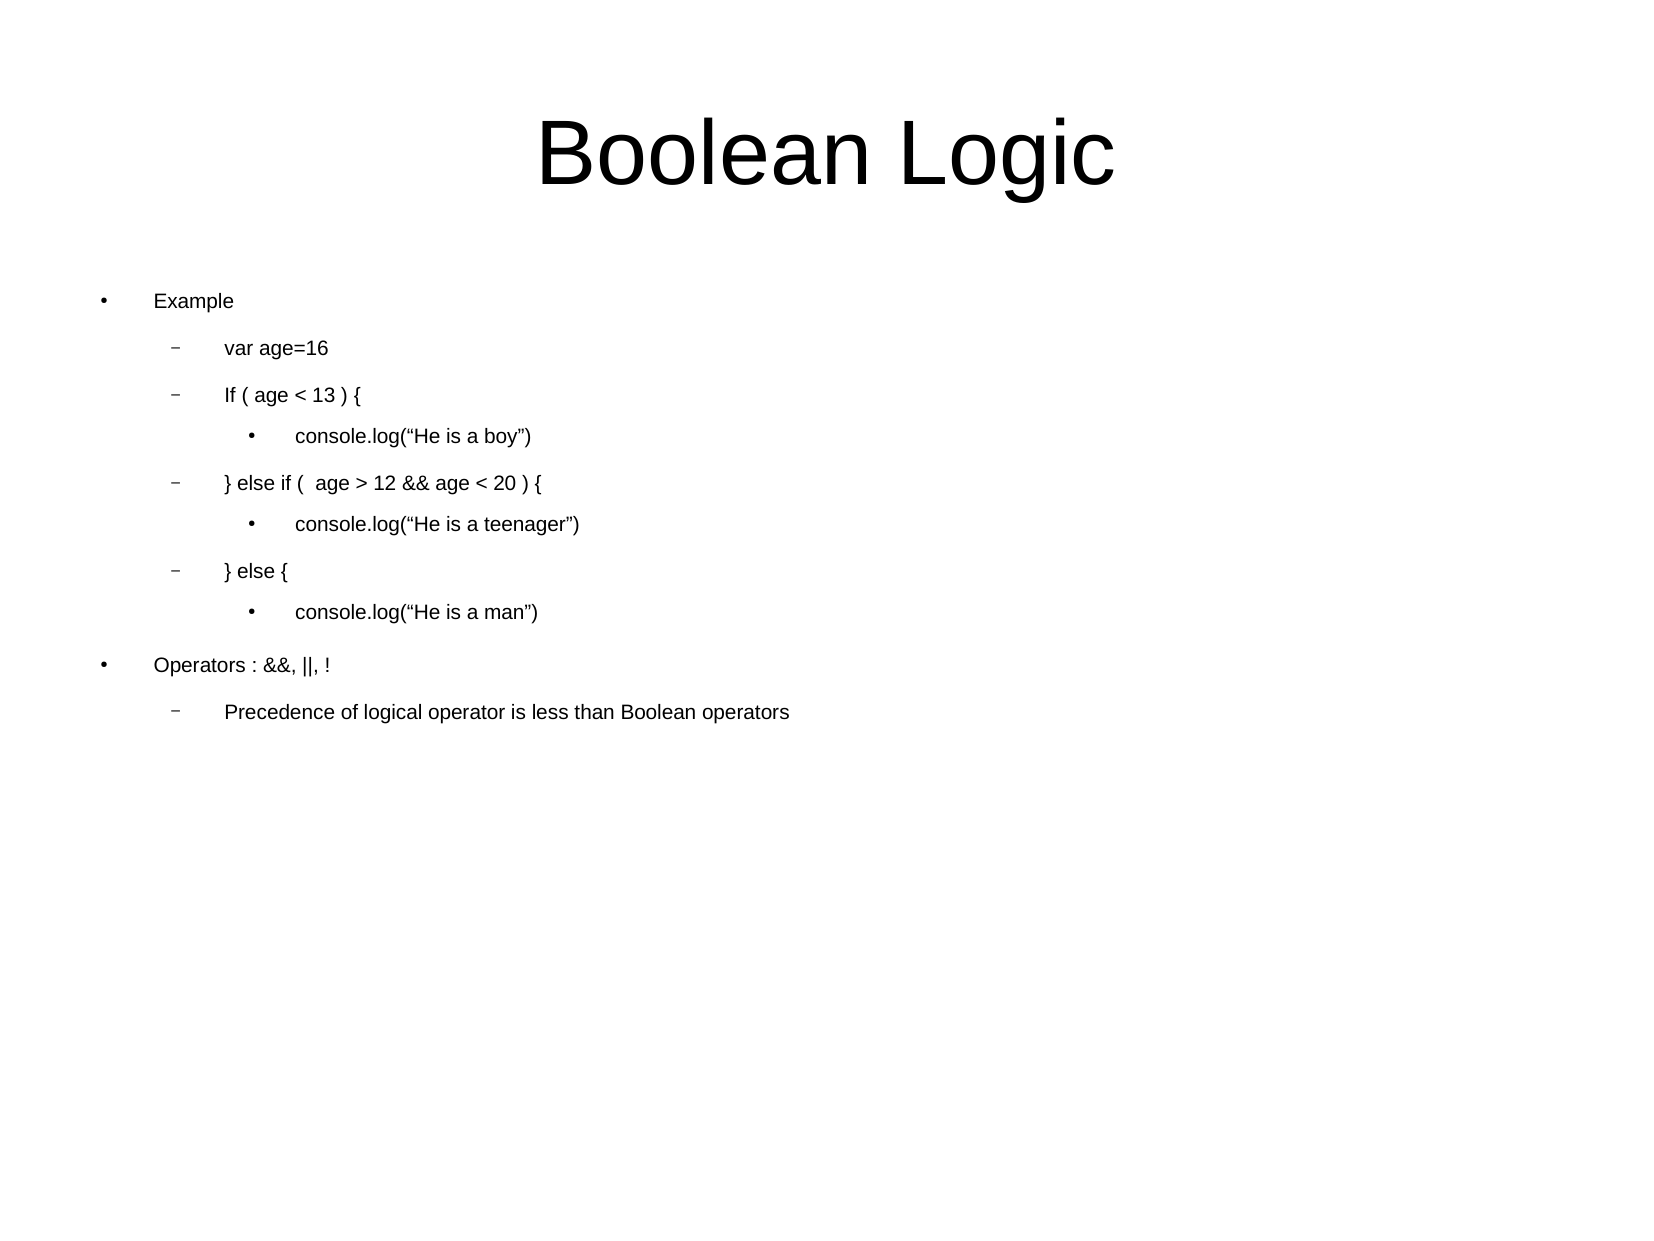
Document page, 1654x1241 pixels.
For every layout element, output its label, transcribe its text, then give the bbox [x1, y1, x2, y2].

list Example var age=16 If ( age < 13 ) { console.log(“He is a boy”) } else if ( age > 12 && age < 20 ) { console.log(“He is a teenager”) } else { console.log(“He is a man”) Operators : &&, ||, ! Precedence of logical operator is less than Boolean operators [82, 290, 1583, 1241]
title Boolean Logic [82, 49, 1571, 257]
